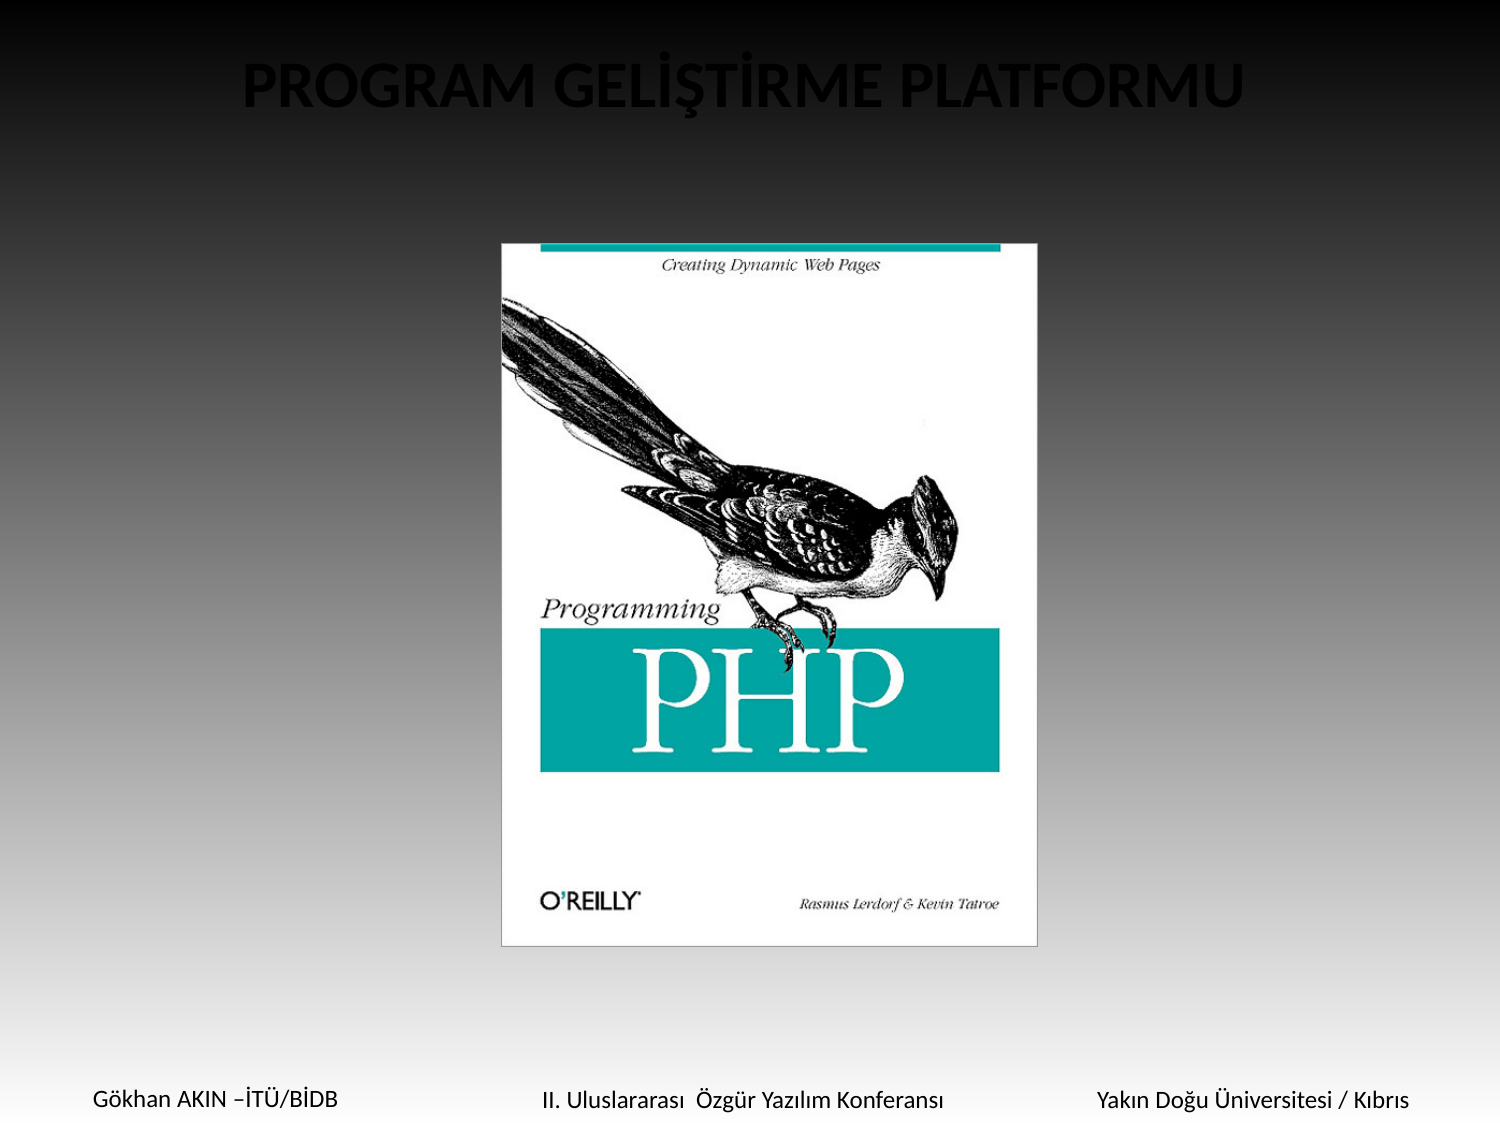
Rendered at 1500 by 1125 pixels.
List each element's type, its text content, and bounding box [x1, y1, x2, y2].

text_box PROGRAM GELİŞTİRME PLATFORMU [76, 33, 1412, 209]
picture [501, 243, 1038, 947]
